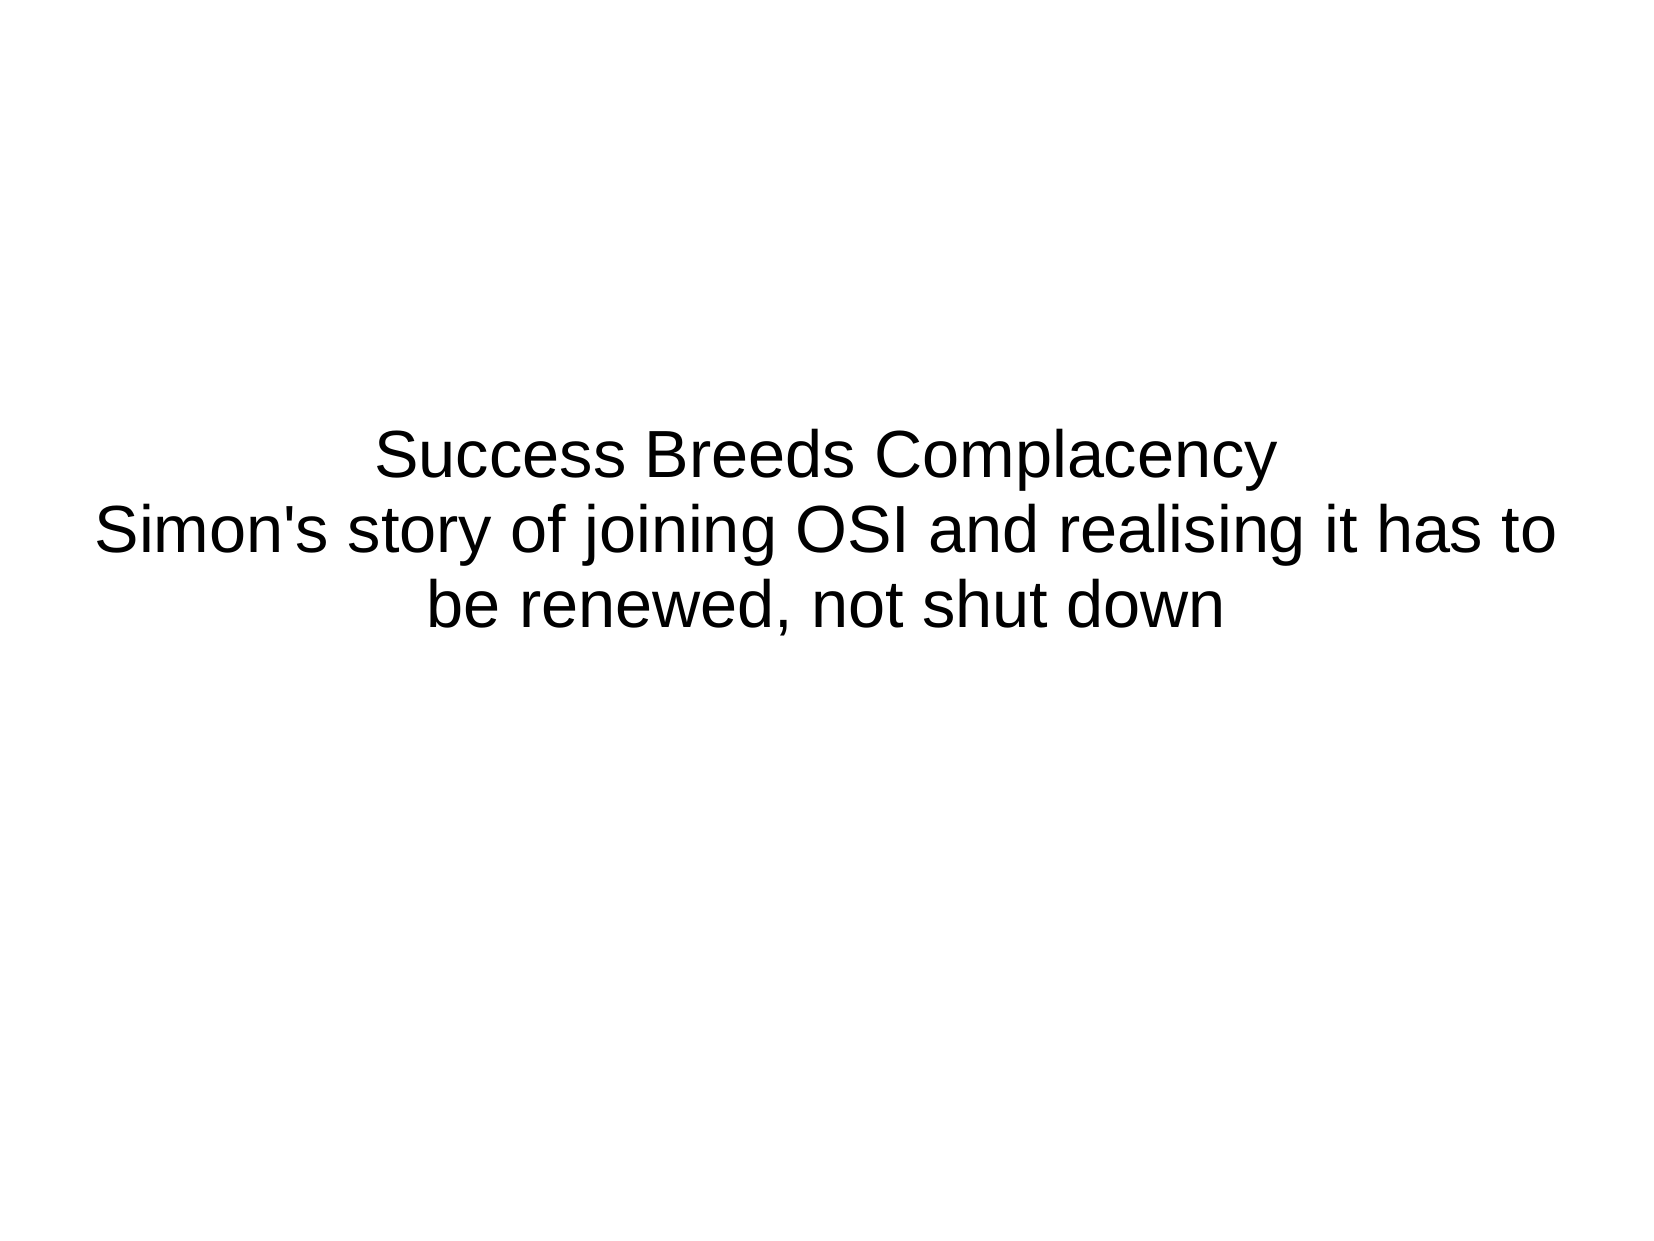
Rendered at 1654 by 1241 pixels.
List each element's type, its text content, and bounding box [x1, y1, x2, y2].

subtitle Success Breeds Complacency Simon's story of joining OSI and realising it has to be renewed, not shut down [82, 49, 1571, 1010]
